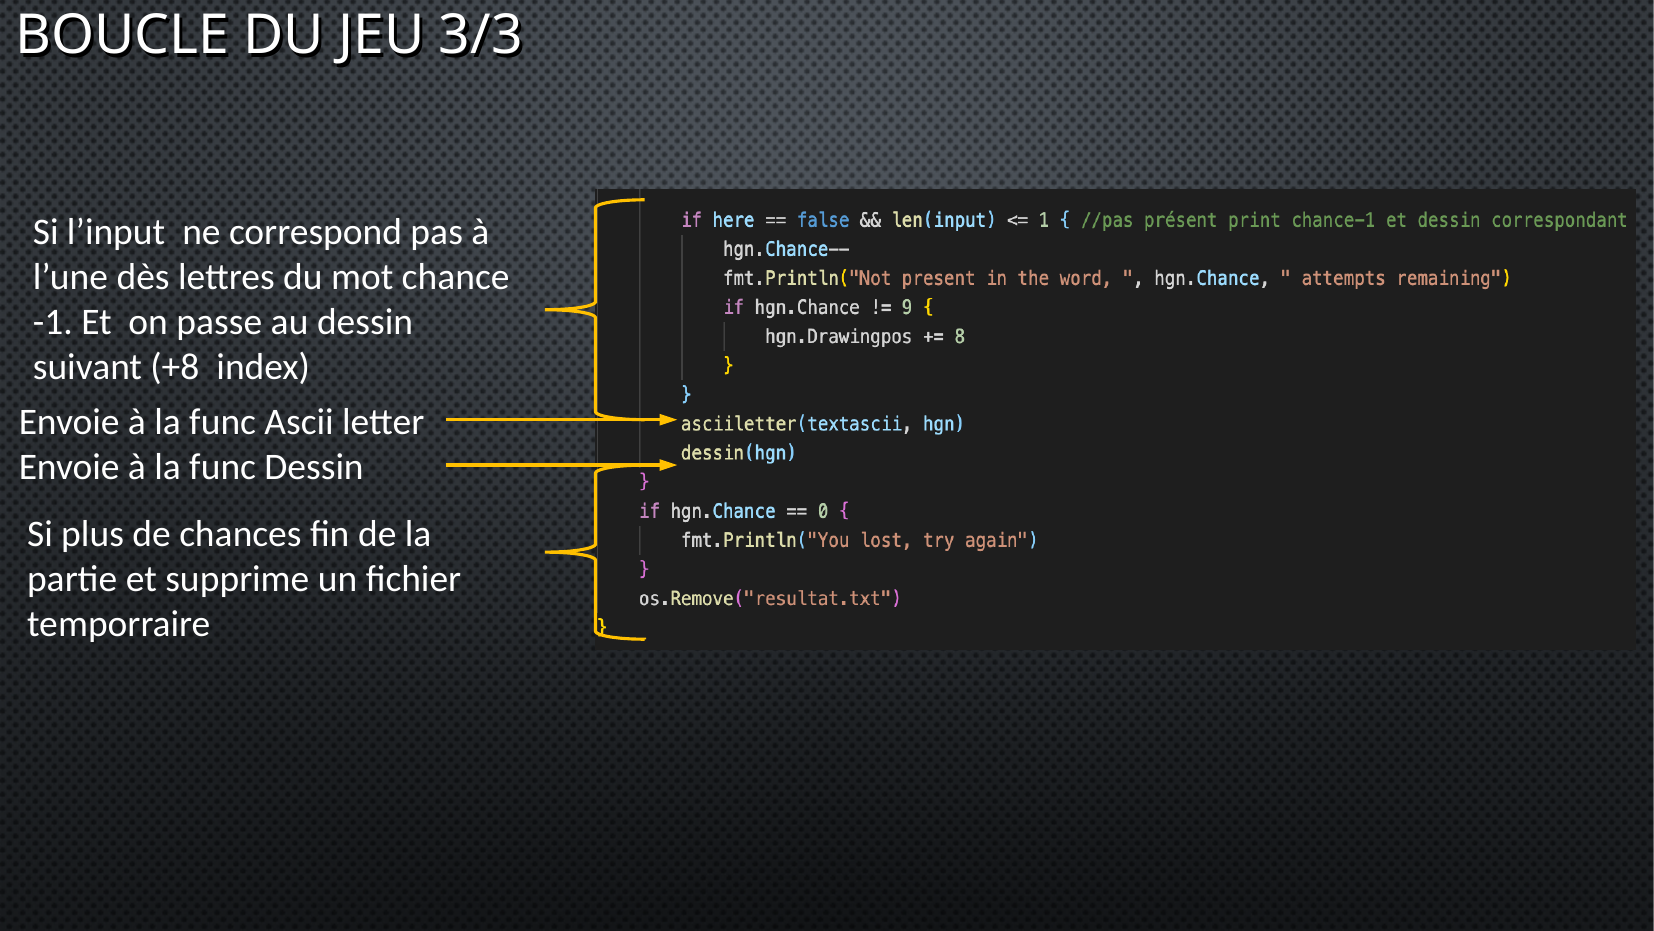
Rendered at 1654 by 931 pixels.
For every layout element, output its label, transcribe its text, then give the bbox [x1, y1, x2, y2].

text_box Boucle du jeu 3/3 [0, 0, 556, 106]
picture [0, 0, 1654, 931]
text_box Si plus de chances fin de la partie et supprime un fichier temporraire [11, 501, 541, 653]
text_box Envoie à la func Dessin [3, 434, 384, 496]
text_box Si l’input ne correspond pas à l’une dès lettres du mot chance -1. Et on passe au dessin suivant (+8 index) [17, 199, 535, 397]
text_box Envoie à la func Ascii letter [3, 389, 446, 451]
